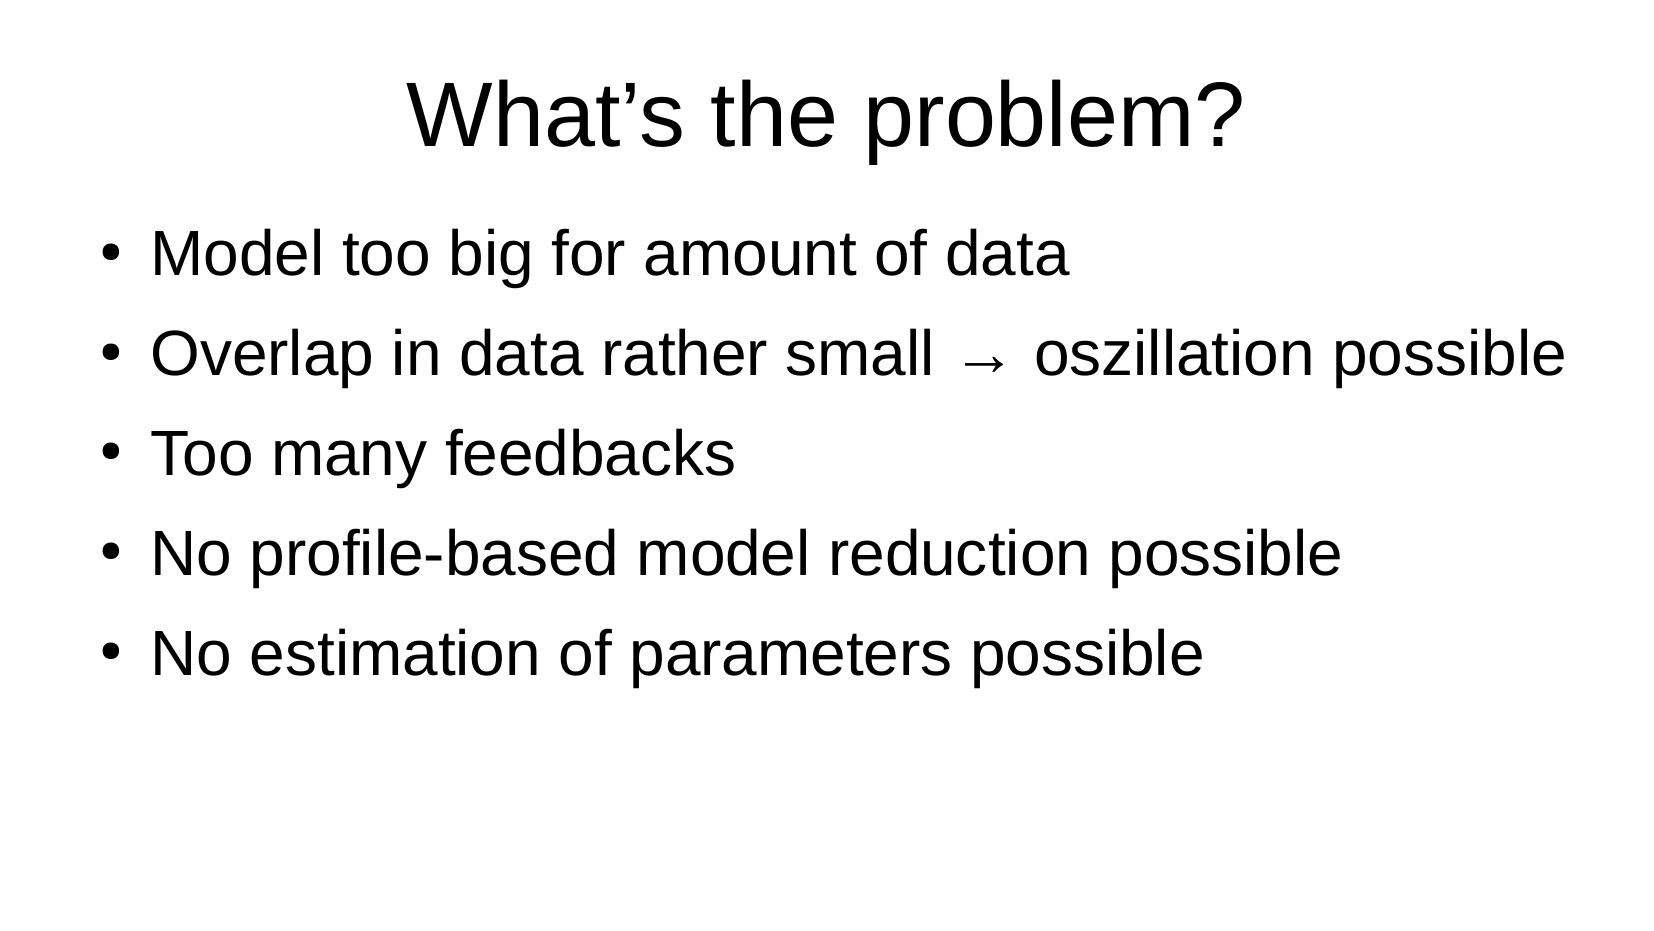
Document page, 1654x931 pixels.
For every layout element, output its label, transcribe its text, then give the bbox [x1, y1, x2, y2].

list Model too big for amount of data Overlap in data rather small → oszillation possible Too many feedbacks No profile-based model reduction possible No estimation of parameters possible [82, 217, 1571, 758]
title What’s the problem? [82, 37, 1571, 193]
